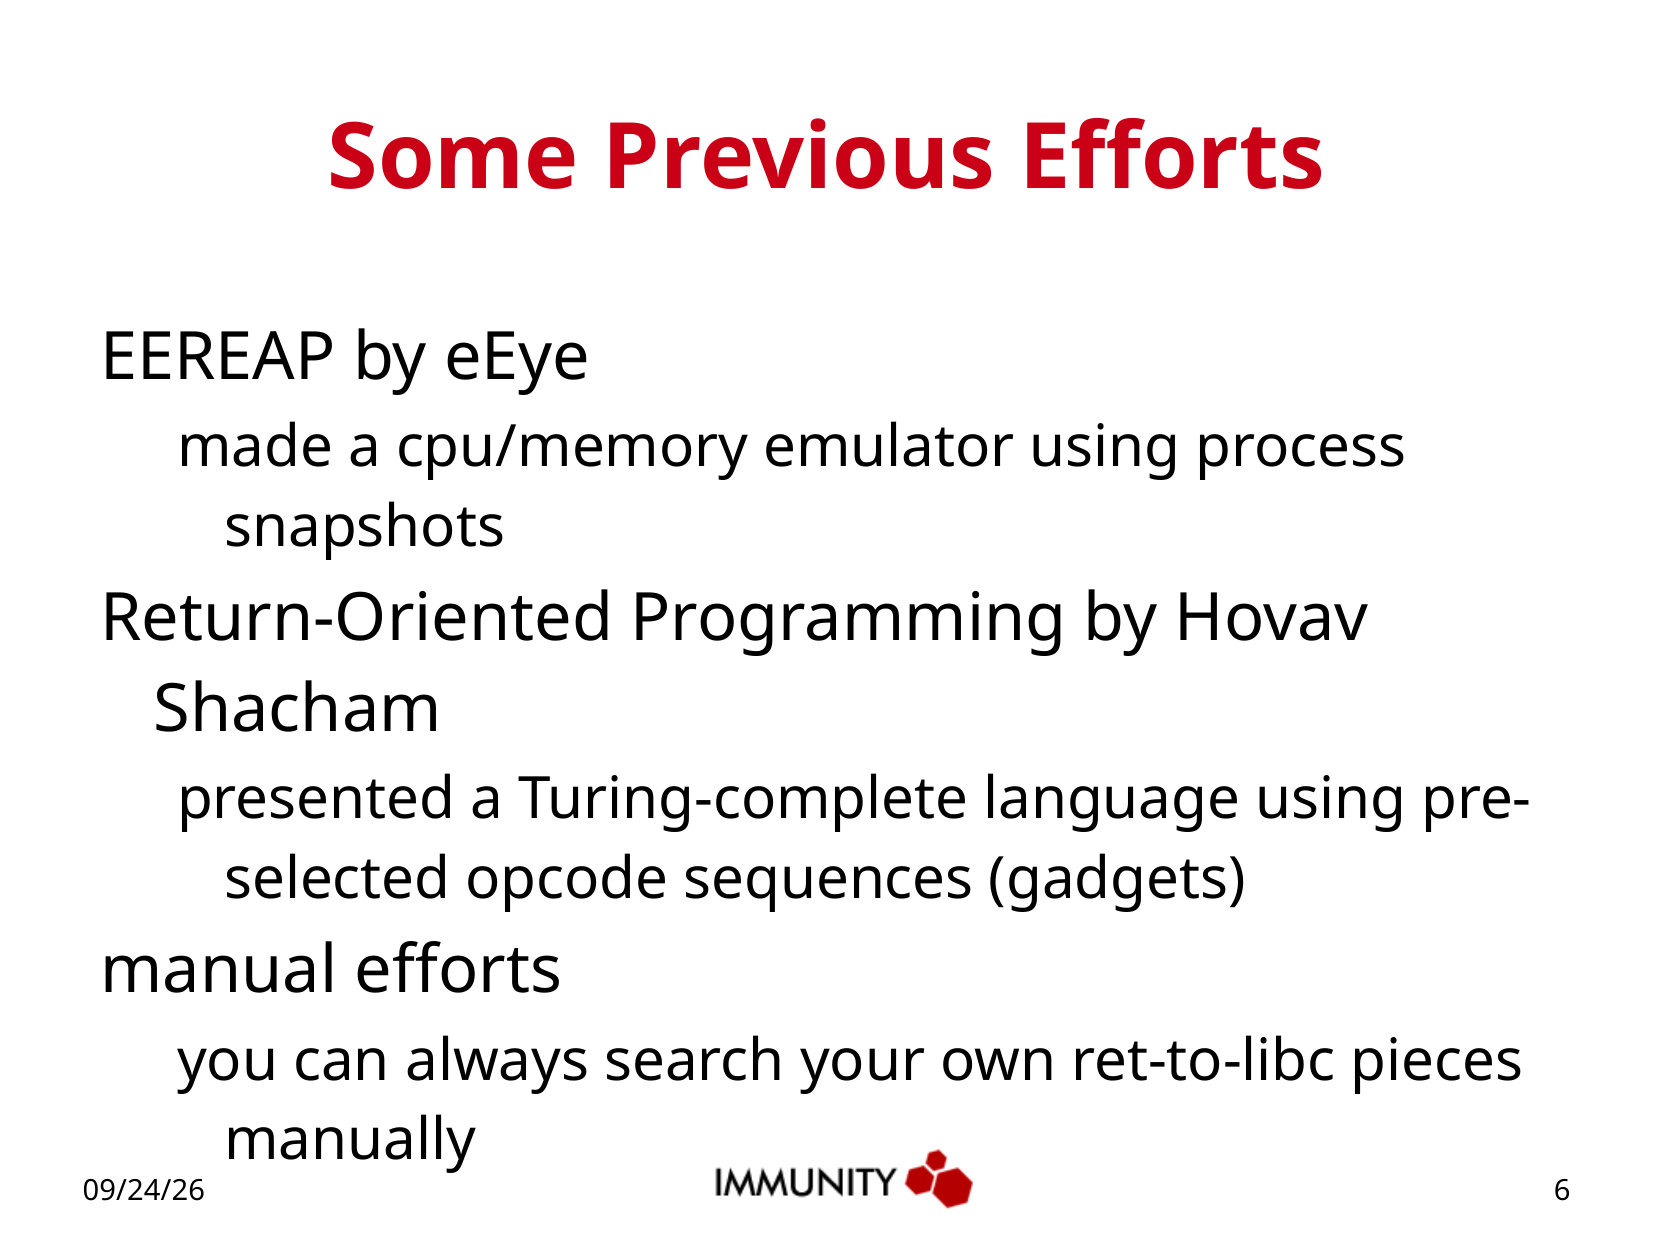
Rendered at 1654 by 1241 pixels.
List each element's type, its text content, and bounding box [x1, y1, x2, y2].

title Some Previous Efforts [82, 49, 1571, 257]
picture [694, 1130, 984, 1235]
list EEREAP by eEye made a cpu/memory emulator using process snapshots Return-Oriented Programming by Hovav Shacham presented a Turing-complete language using pre-selected opcode sequences (gadgets) manual efforts you can always search your own ret-to-libc pieces manually [82, 307, 1571, 1112]
